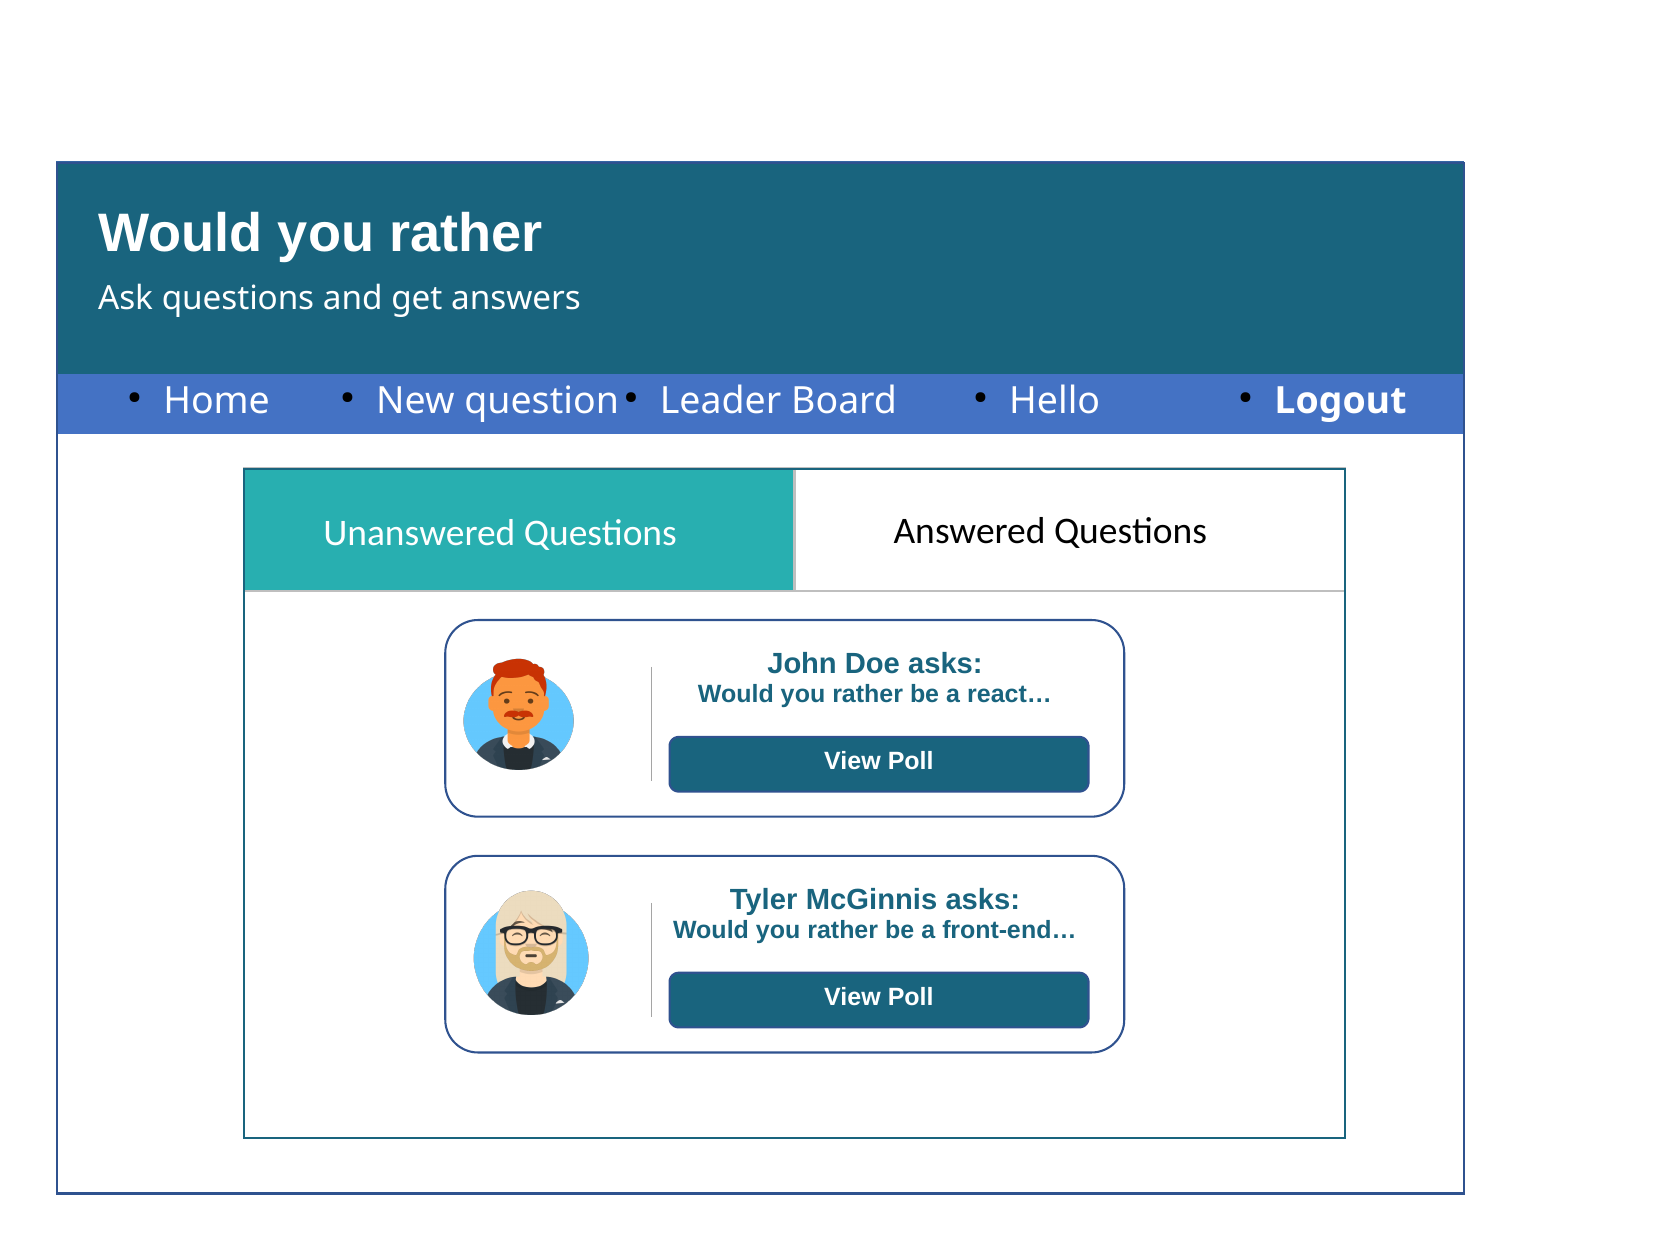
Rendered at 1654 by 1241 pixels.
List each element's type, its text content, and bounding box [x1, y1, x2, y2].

table_header Leader Board [620, 374, 901, 434]
text_box View Poll [809, 739, 961, 784]
table_header Home [58, 374, 339, 434]
text_box Unanswered Questions [308, 500, 715, 561]
text_box John Doe asks: Would you rather be a react… [633, 639, 1118, 718]
table_header Logout [1182, 374, 1463, 434]
text_box [669, 972, 1089, 1028]
text_box Answered Questions [878, 498, 1285, 560]
table_header New question [339, 374, 620, 434]
picture [458, 655, 579, 770]
text_box [245, 470, 794, 591]
text_box Would you rather [83, 194, 698, 266]
text_box [795, 470, 1344, 591]
text_box Ask questions and get answers [83, 266, 955, 374]
picture [468, 882, 594, 1015]
text_box View Poll [809, 975, 961, 1020]
text_box [669, 736, 1089, 792]
text_box Tyler McGinnis asks: Would you rather be a front-end… [633, 875, 1118, 954]
table_header Hello [901, 374, 1182, 434]
text_box [58, 164, 1463, 374]
